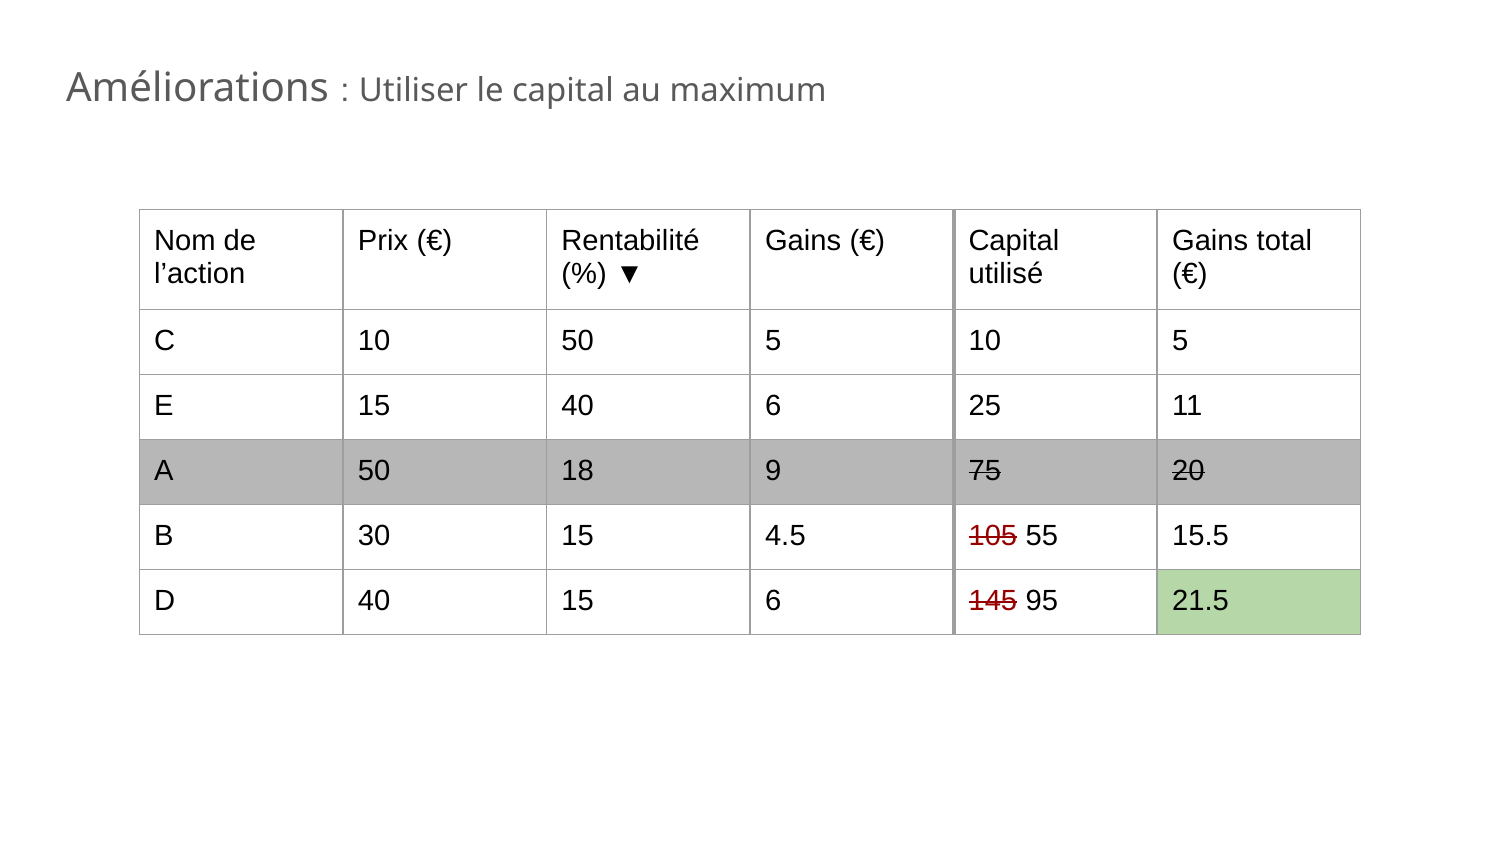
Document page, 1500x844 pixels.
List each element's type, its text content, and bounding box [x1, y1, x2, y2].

table_cell 4.5 [751, 505, 952, 569]
table_cell 15 [344, 375, 546, 439]
table_cell 30 [344, 505, 546, 569]
table_cell D [140, 570, 342, 634]
table_cell 20 [1158, 440, 1360, 504]
table_cell 25 [956, 375, 1156, 439]
table_cell 10 [956, 310, 1156, 374]
table_cell C [140, 310, 342, 374]
table_cell 5 [1158, 310, 1360, 374]
table_header Prix (€) [344, 210, 546, 309]
table_header Gains total (€) [1158, 210, 1360, 309]
table_cell 50 [547, 310, 749, 374]
list Améliorations : Utiliser le capital au maximum [51, 35, 1449, 129]
table_cell 40 [547, 375, 749, 439]
table_cell 15 [547, 505, 749, 569]
table_header Nom de l’action [140, 210, 342, 309]
table_cell 6 [751, 570, 952, 634]
table_cell 145 95 [956, 570, 1156, 634]
table_cell 40 [344, 570, 546, 634]
table_cell 21.5 [1158, 570, 1360, 634]
table_cell 18 [547, 440, 749, 504]
table_header Rentabilité (%) ▼ [547, 210, 749, 309]
table_cell 6 [751, 375, 952, 439]
table_cell 15 [547, 570, 749, 634]
table_cell 50 [344, 440, 546, 504]
table_cell 11 [1158, 375, 1360, 439]
table_cell 5 [751, 310, 952, 374]
table_header Gains (€) [751, 210, 952, 309]
table_cell 105 55 [956, 505, 1156, 569]
table_cell 10 [344, 310, 546, 374]
table_cell 15.5 [1158, 505, 1360, 569]
table_cell A [140, 440, 342, 504]
table_cell 75 [956, 440, 1156, 504]
table_header Capital utilisé [956, 210, 1156, 309]
table_cell E [140, 375, 342, 439]
table_cell B [140, 505, 342, 569]
table_cell 9 [751, 440, 952, 504]
